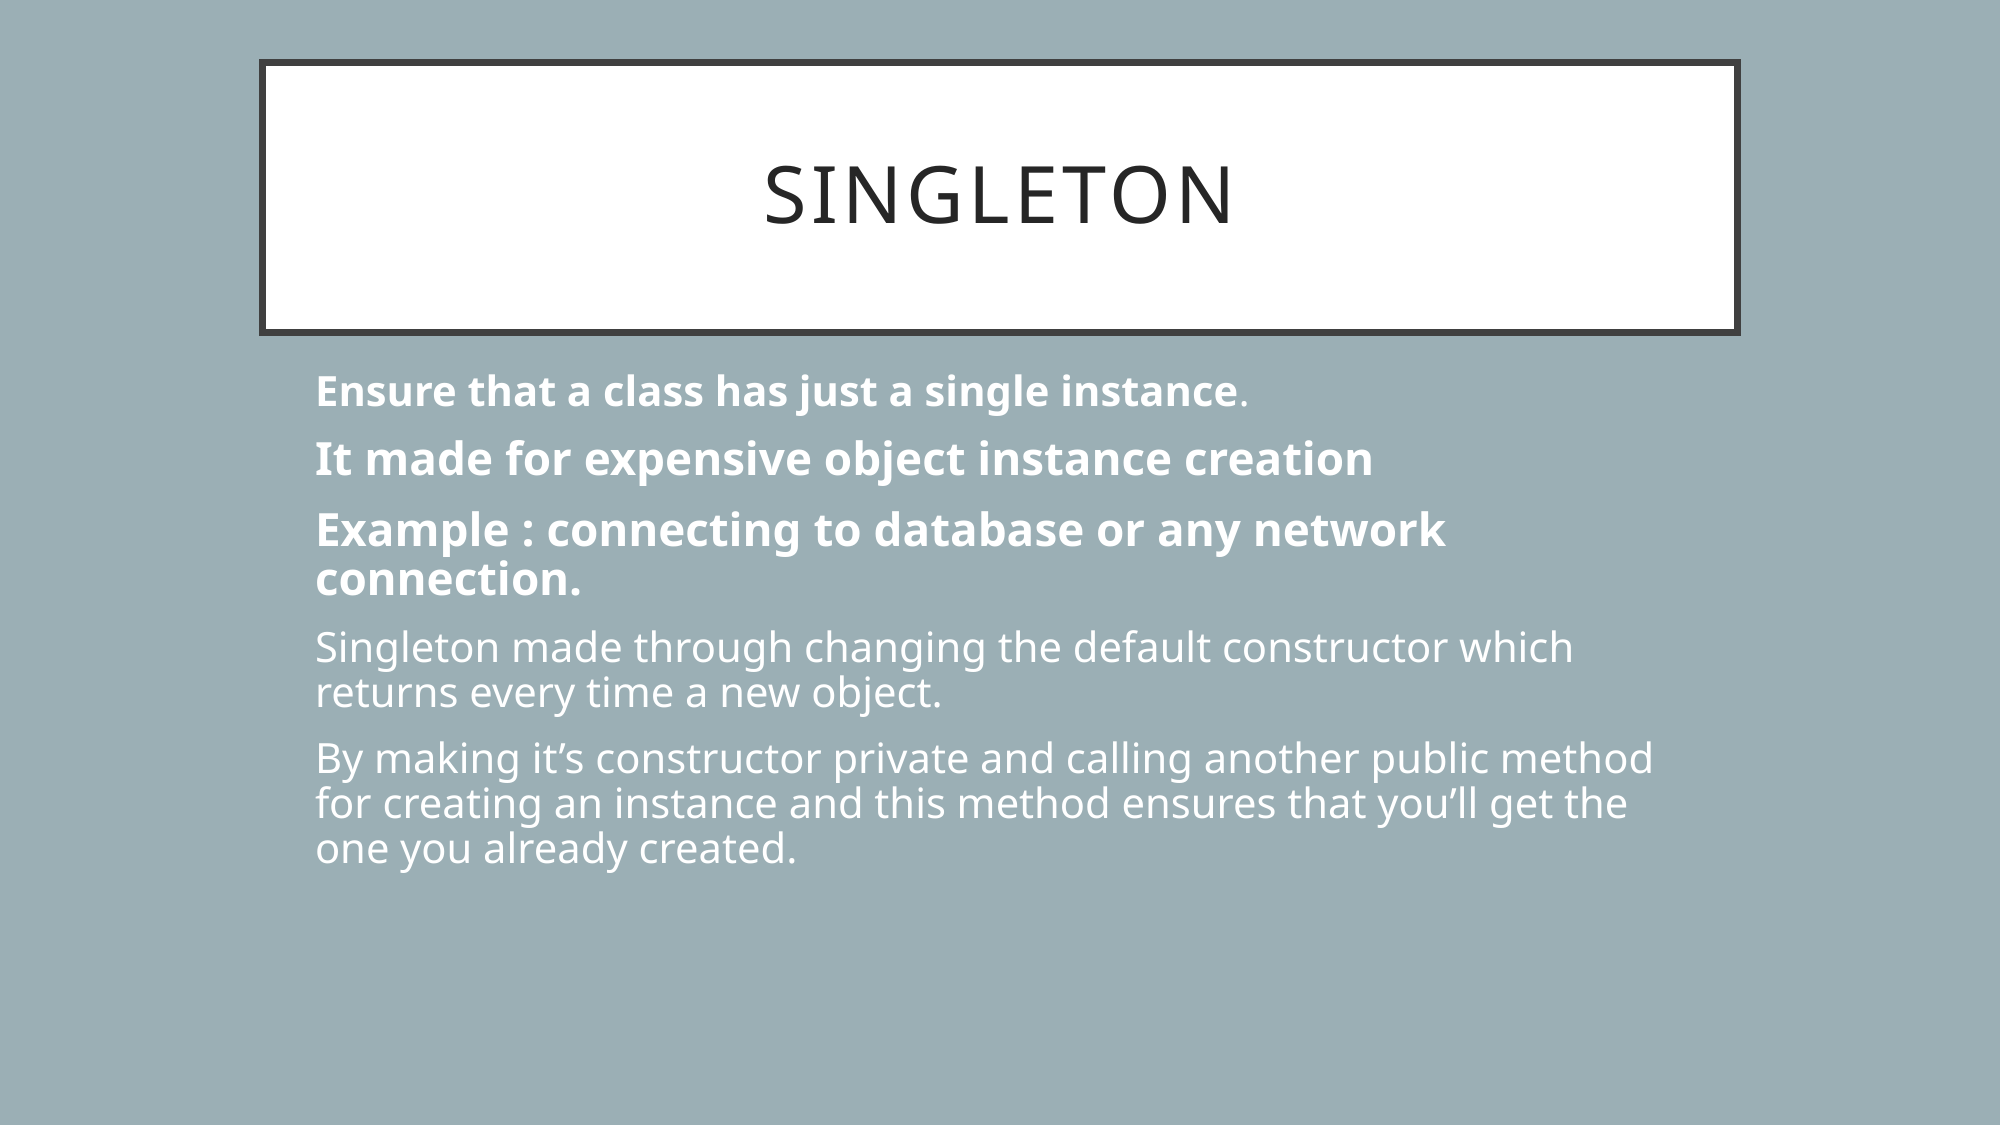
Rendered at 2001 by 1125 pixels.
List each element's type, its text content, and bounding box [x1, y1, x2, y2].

subtitle Ensure that a class has just a single instance. It made for expensive object instance creation Example : connecting to database or any network connection. Singleton made through changing the default constructor which returns every time a new object. By making it’s constructor private and calling another public method for creating an instance and this method ensures that you’ll get the one you already created. [300, 362, 1714, 912]
title Singleton [262, 62, 1738, 333]
